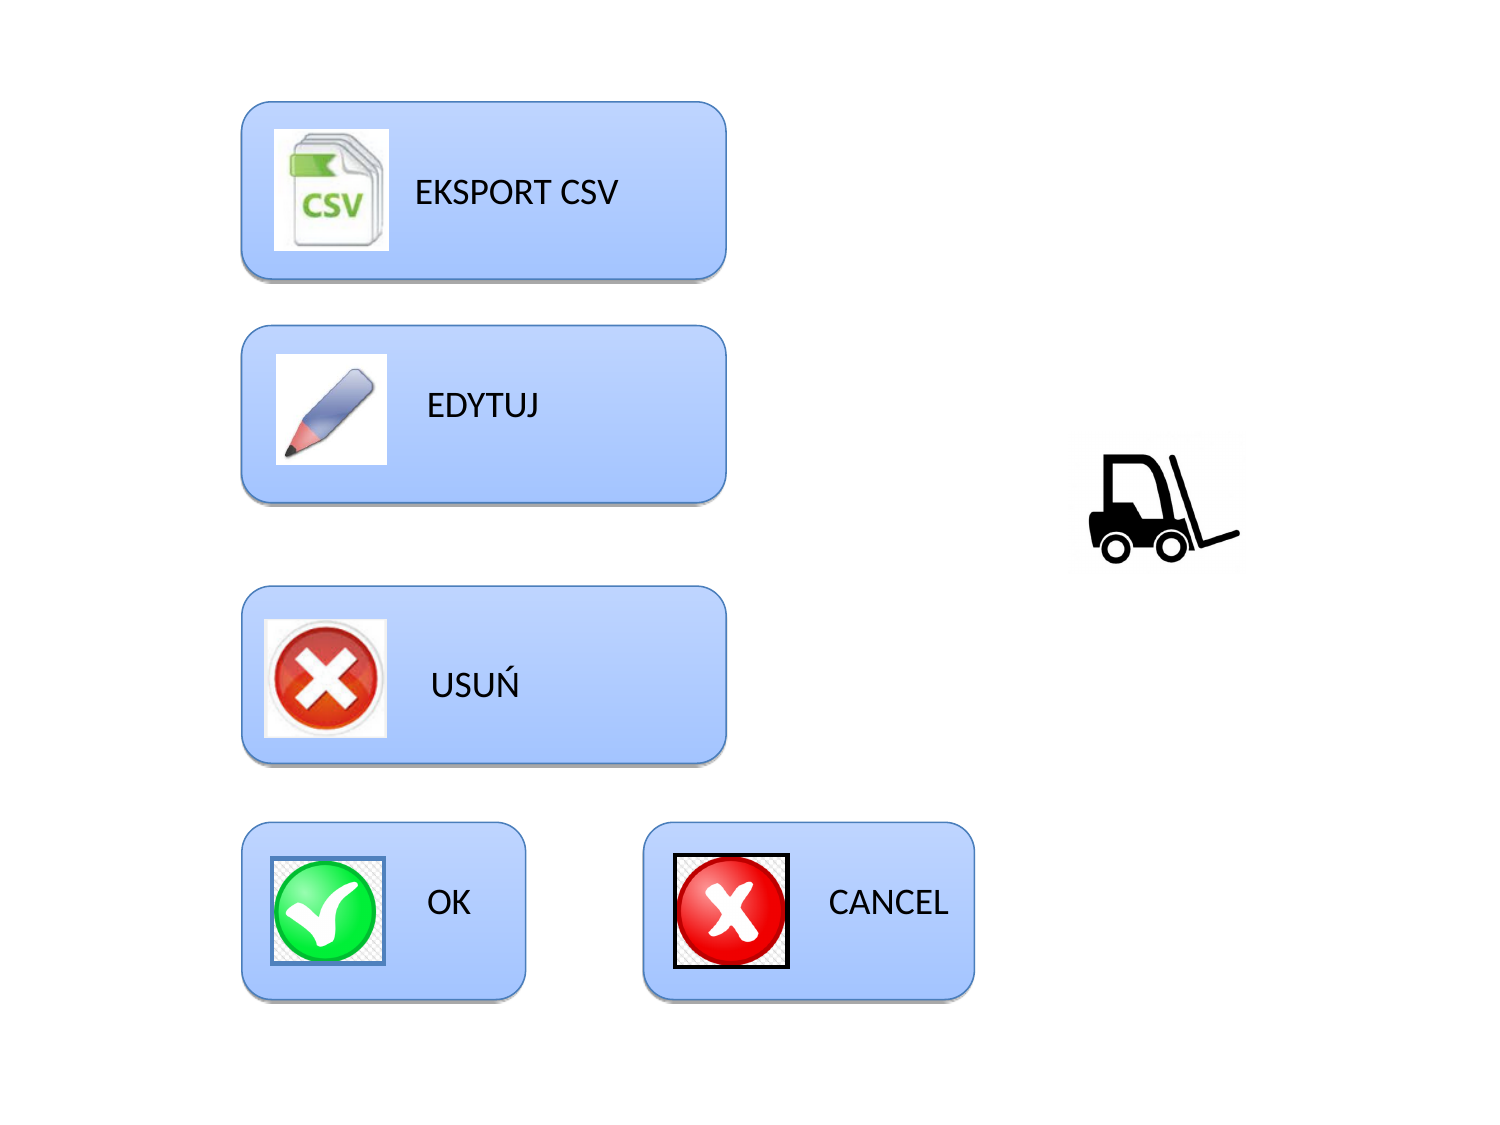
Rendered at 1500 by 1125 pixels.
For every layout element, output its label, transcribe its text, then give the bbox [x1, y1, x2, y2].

picture [1068, 431, 1246, 574]
picture [274, 129, 389, 251]
text_box OK [412, 869, 502, 931]
text_box [241, 101, 727, 280]
picture [676, 856, 786, 966]
text_box [241, 325, 727, 503]
text_box CANCEL [813, 869, 987, 931]
text_box [643, 822, 975, 1000]
text_box EKSPORT CSV [400, 160, 767, 221]
text_box EDYTUJ [411, 372, 779, 434]
text_box USUŃ [415, 652, 782, 714]
picture [276, 354, 387, 465]
text_box [241, 586, 727, 764]
text_box [241, 822, 526, 1000]
picture [273, 860, 382, 962]
picture [264, 619, 387, 738]
